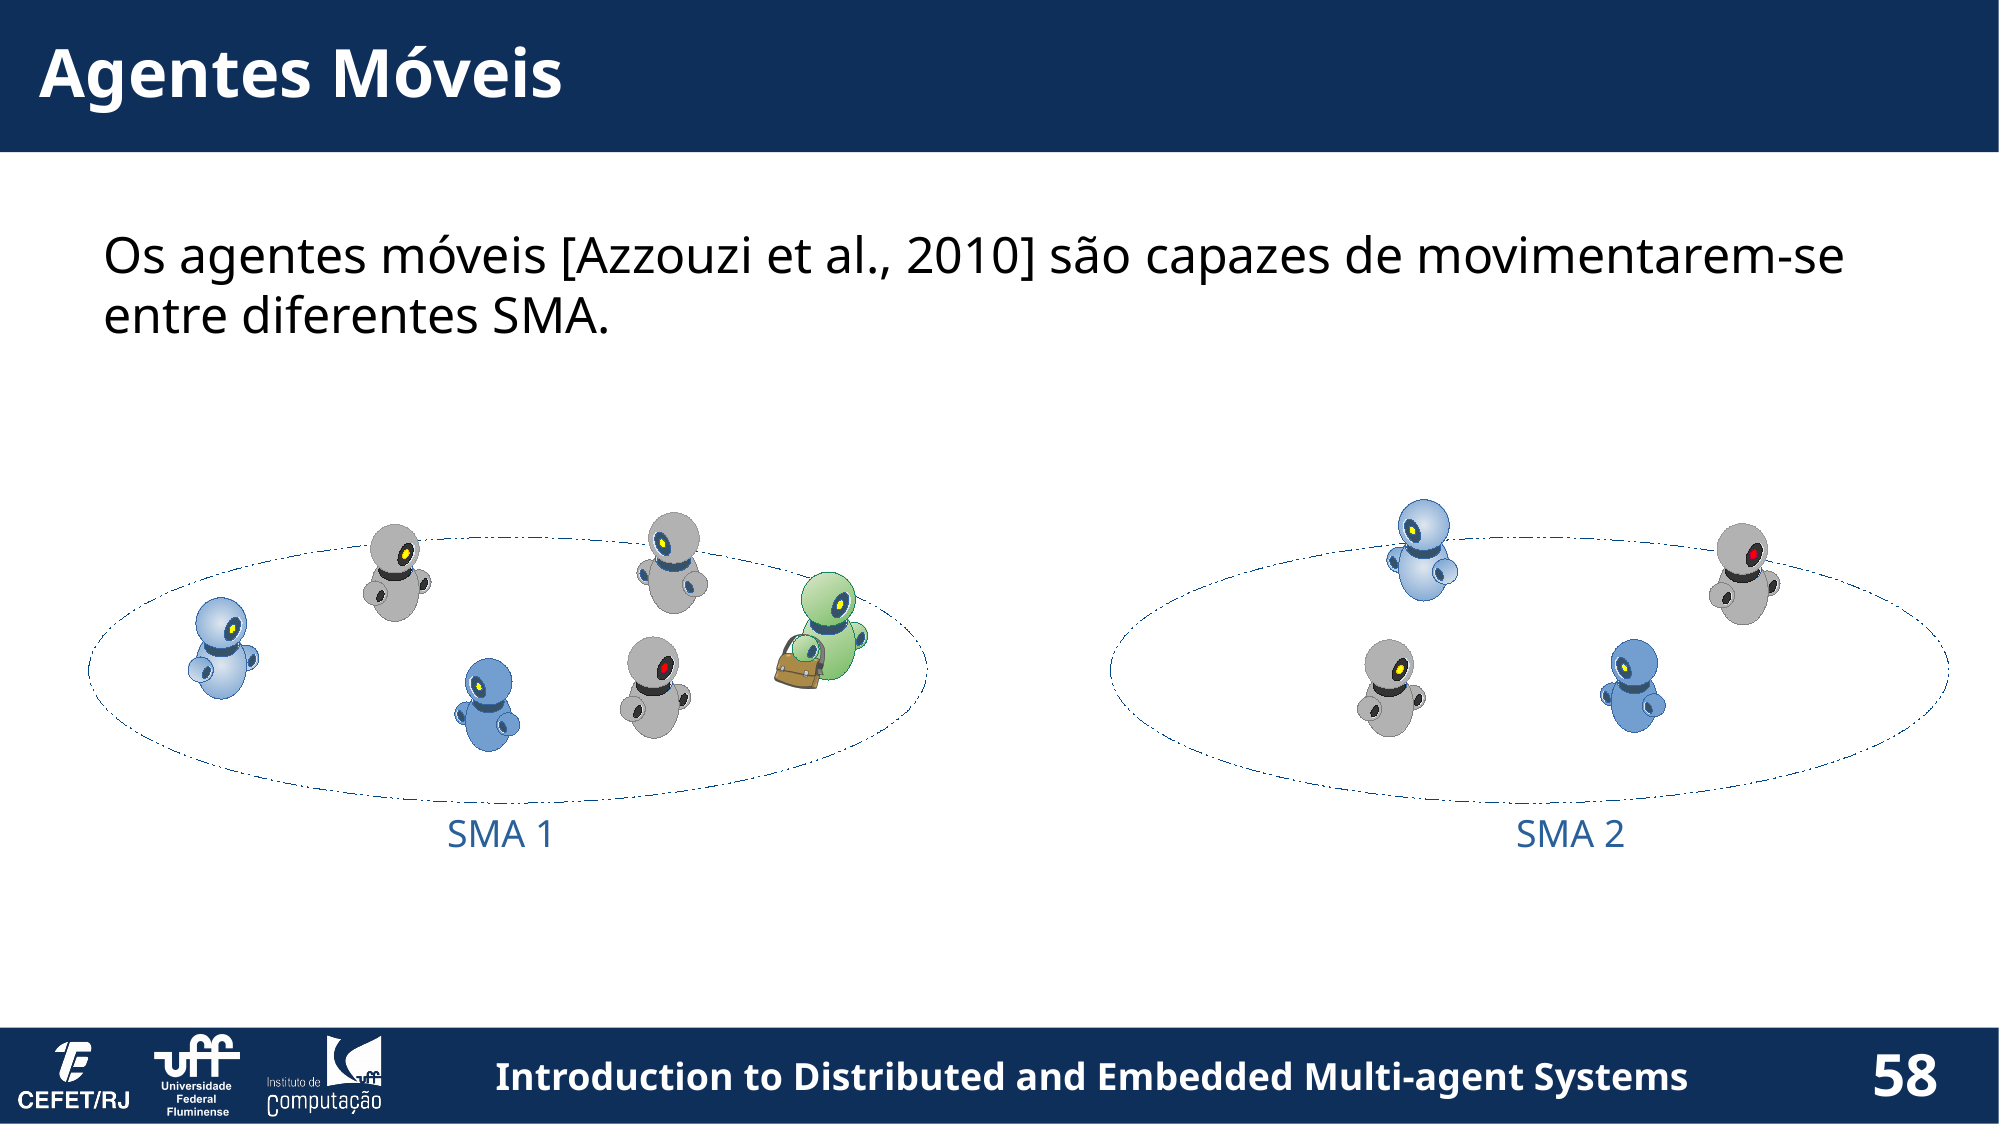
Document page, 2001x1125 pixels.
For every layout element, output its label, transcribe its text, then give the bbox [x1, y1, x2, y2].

text_box SMA 1 [324, 803, 680, 863]
text_box Agentes Móveis [25, 23, 1999, 119]
picture [18, 1021, 129, 1125]
text_box SMA 2 [1393, 803, 1748, 863]
text_box [1357, 639, 1426, 737]
text_box [1600, 639, 1666, 733]
text_box [363, 524, 432, 622]
text_box [188, 597, 259, 700]
text_box [620, 636, 691, 739]
text_box Os agentes móveis [Azzouzi et al., 2010] são capazes de movimentarem-se entre diferentes SMA. [88, 216, 1947, 352]
text_box [1386, 499, 1458, 602]
text_box [1709, 523, 1781, 625]
text_box [454, 658, 520, 752]
text_box [636, 512, 708, 614]
picture [774, 634, 825, 689]
picture [265, 1033, 383, 1117]
picture [153, 1033, 241, 1121]
text_box [792, 572, 868, 681]
